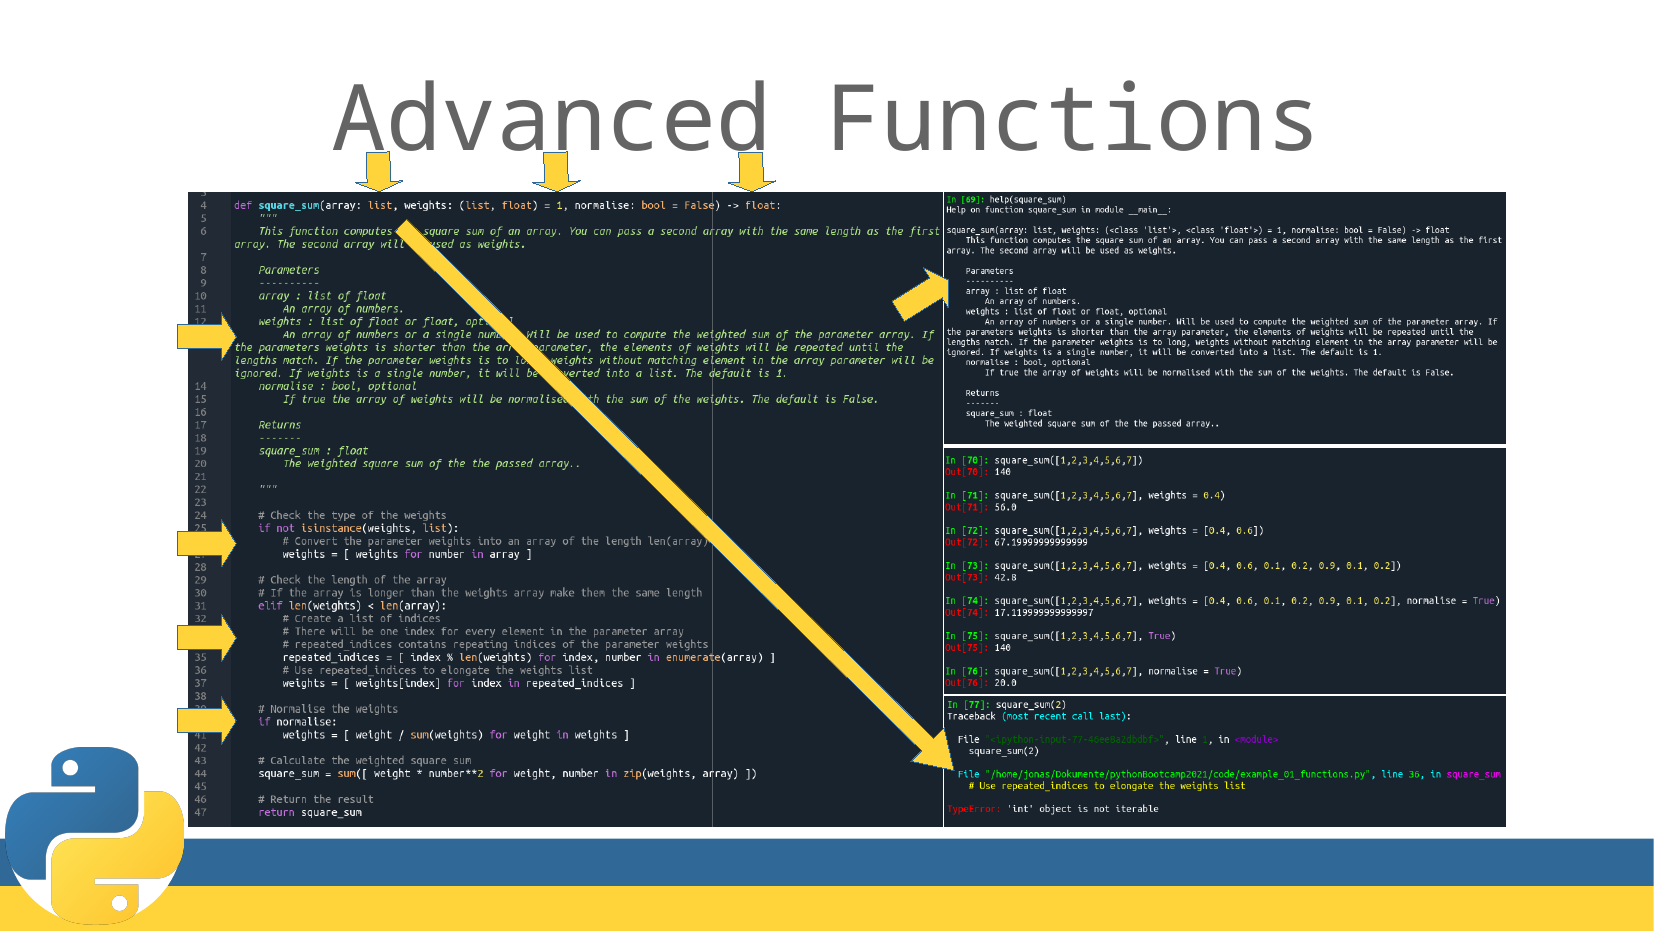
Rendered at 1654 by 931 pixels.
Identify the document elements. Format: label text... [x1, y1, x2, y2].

text_box [532, 151, 581, 192]
title Advanced Functions [82, 37, 1571, 193]
picture [188, 192, 943, 827]
text_box [177, 312, 237, 361]
text_box [177, 614, 237, 662]
text_box [355, 151, 403, 192]
picture [944, 696, 1506, 827]
text_box [728, 152, 776, 192]
picture [944, 192, 1506, 444]
text_box [394, 219, 955, 771]
text_box [892, 267, 949, 322]
picture [5, 747, 184, 925]
text_box [177, 696, 237, 745]
text_box [177, 519, 237, 567]
picture [944, 448, 1506, 694]
